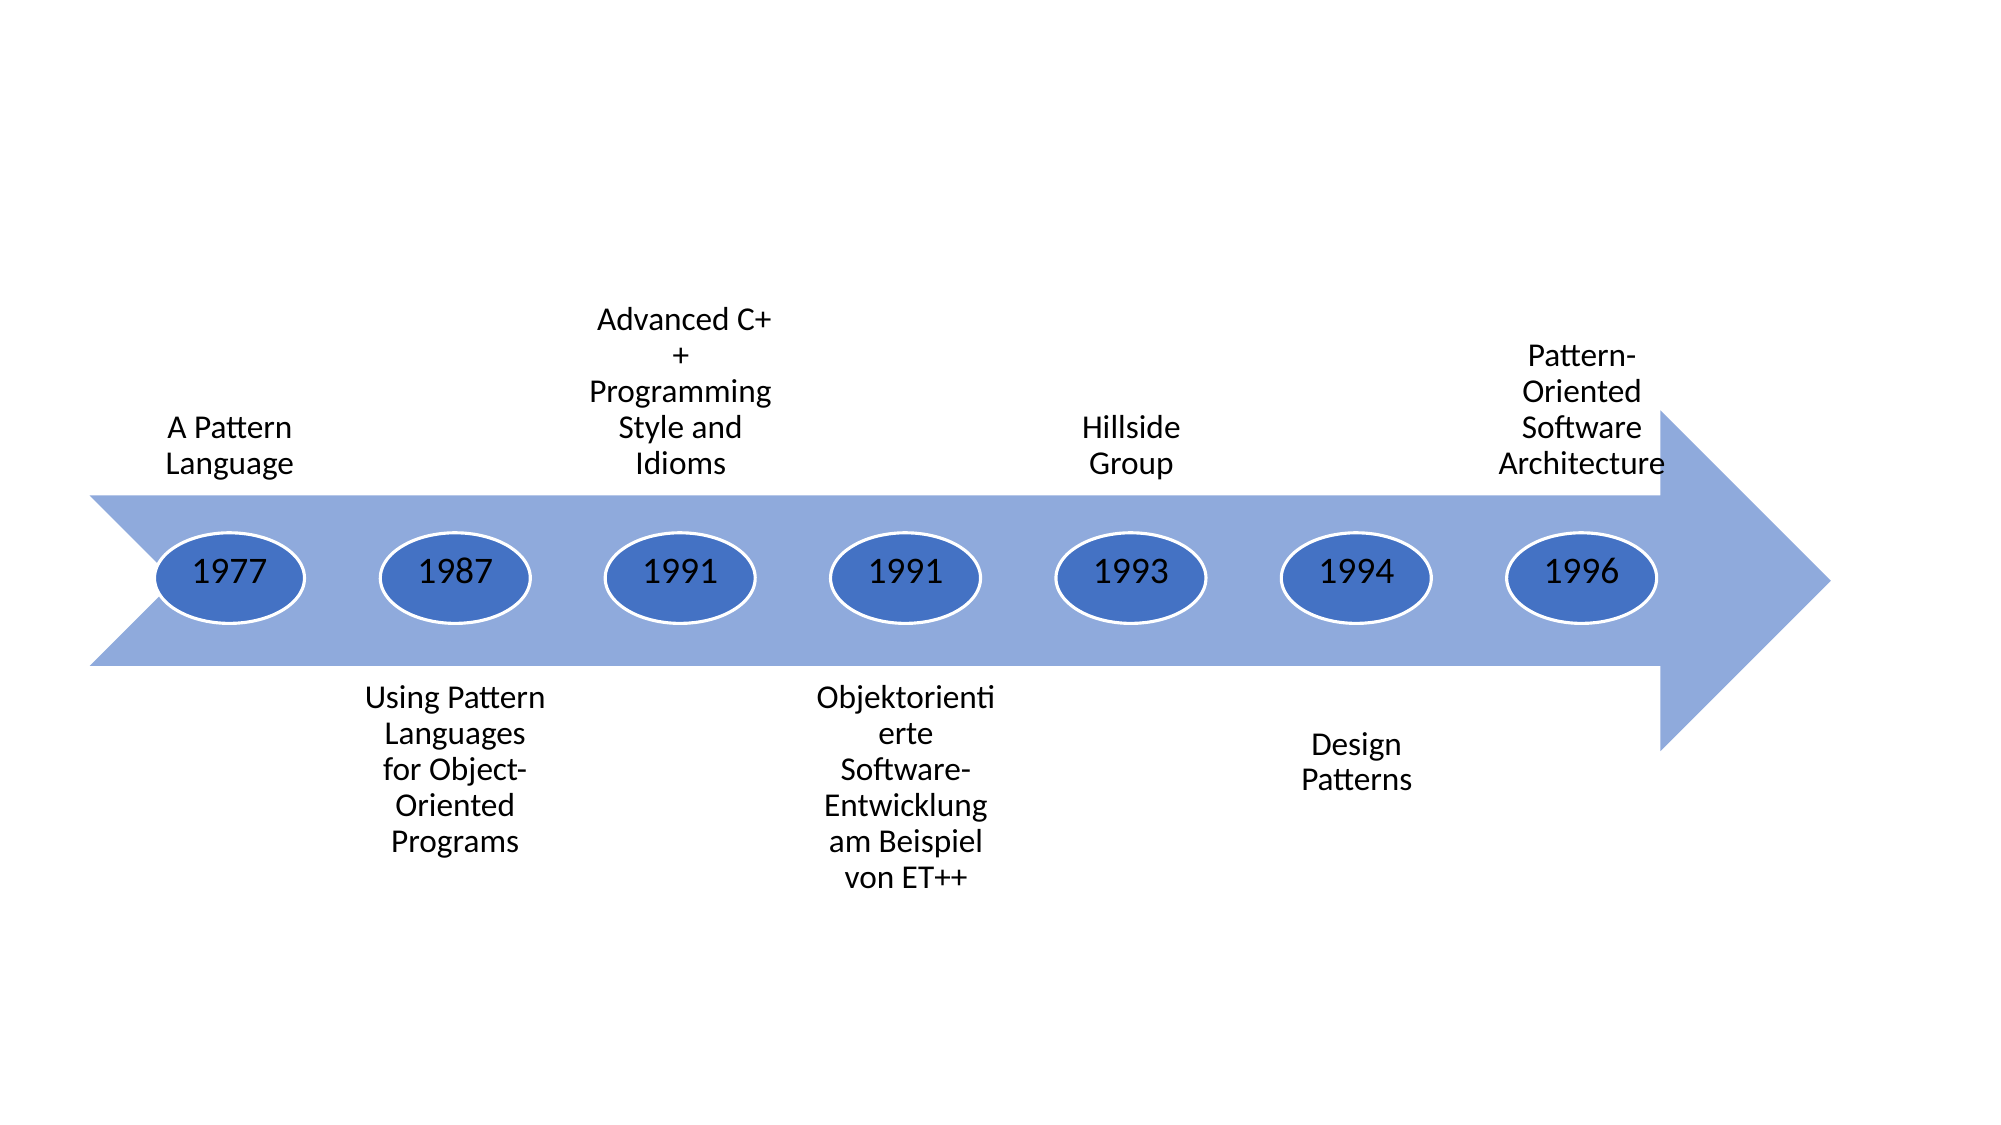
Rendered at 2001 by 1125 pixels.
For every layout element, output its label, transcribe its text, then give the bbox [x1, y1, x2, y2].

text_box 1987 [380, 532, 531, 624]
text_box Pattern-Oriented Software Architecture [1474, 154, 1690, 496]
text_box Objektorientierte Software-Entwicklung am Beispiel von ET++ [798, 665, 1014, 1007]
text_box A Pattern Language [122, 154, 338, 496]
text_box 1996 [1506, 532, 1657, 624]
text_box 1991 [605, 532, 756, 624]
text_box Design Patterns [1249, 665, 1465, 1007]
text_box 1977 [154, 532, 305, 624]
text_box 1994 [1281, 532, 1432, 624]
text_box [89, 439, 1831, 752]
text_box Hillside Group [1024, 154, 1239, 496]
text_box Using Pattern Languages for Object-Oriented Programs [347, 665, 563, 1007]
text_box 1993 [1055, 532, 1206, 624]
text_box Advanced C++ Programming Style and Idioms [573, 154, 789, 496]
text_box 1991 [830, 532, 981, 624]
